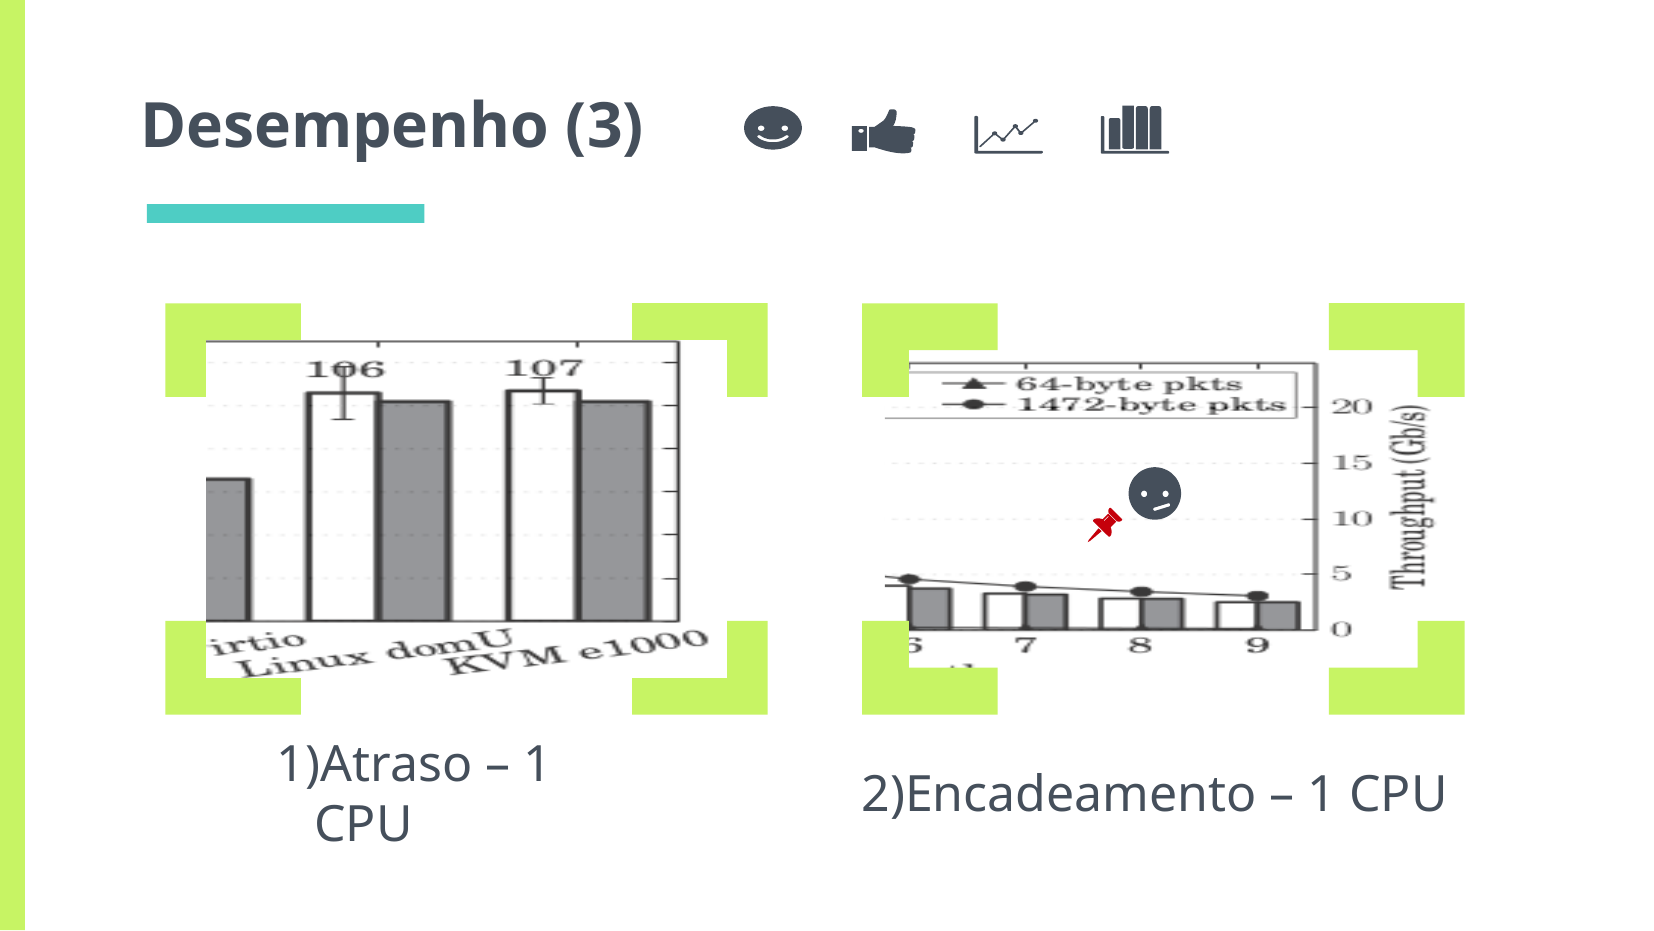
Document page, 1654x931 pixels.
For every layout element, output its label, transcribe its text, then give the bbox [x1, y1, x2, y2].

picture [206, 340, 727, 678]
text_box [632, 303, 768, 397]
text_box [862, 303, 998, 397]
text_box [1100, 106, 1170, 154]
text_box [1328, 303, 1465, 397]
text_box [869, 109, 916, 154]
text_box [165, 303, 301, 397]
text_box [851, 126, 867, 151]
text_box [632, 620, 768, 715]
text_box [1122, 105, 1134, 149]
list Encadeamento – 1 CPU [809, 761, 1495, 821]
text_box [165, 620, 301, 715]
text_box [1087, 507, 1123, 543]
text_box [1328, 620, 1465, 715]
text_box [862, 620, 998, 715]
title Desempenho (3) [124, 0, 1529, 176]
list Atraso – 1 CPU [224, 761, 674, 821]
text_box [744, 106, 802, 150]
text_box [974, 115, 1043, 154]
text_box [1128, 467, 1182, 520]
picture [884, 318, 1446, 691]
